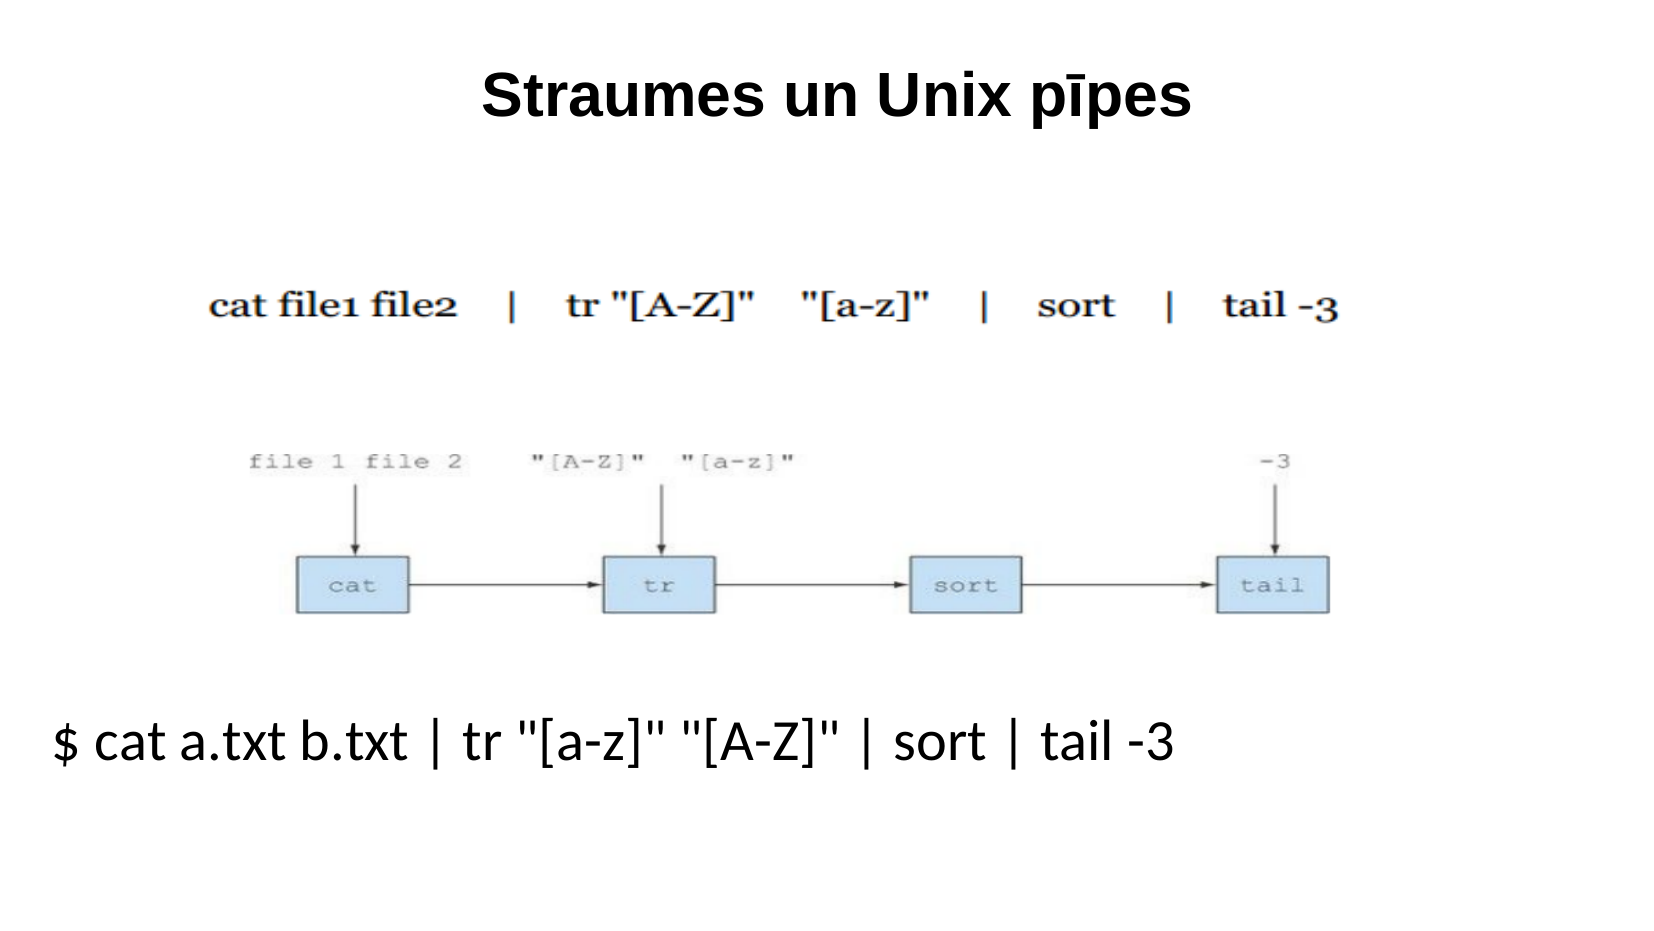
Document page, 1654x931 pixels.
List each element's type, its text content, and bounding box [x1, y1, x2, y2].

picture [140, 232, 1521, 360]
title Straumes un Unix pīpes [82, 54, 1571, 129]
picture [195, 421, 1373, 633]
text_box $ cat a.txt b.txt | tr "[a-z]" "[A-Z]" | sort | tail -3 [51, 657, 1654, 847]
